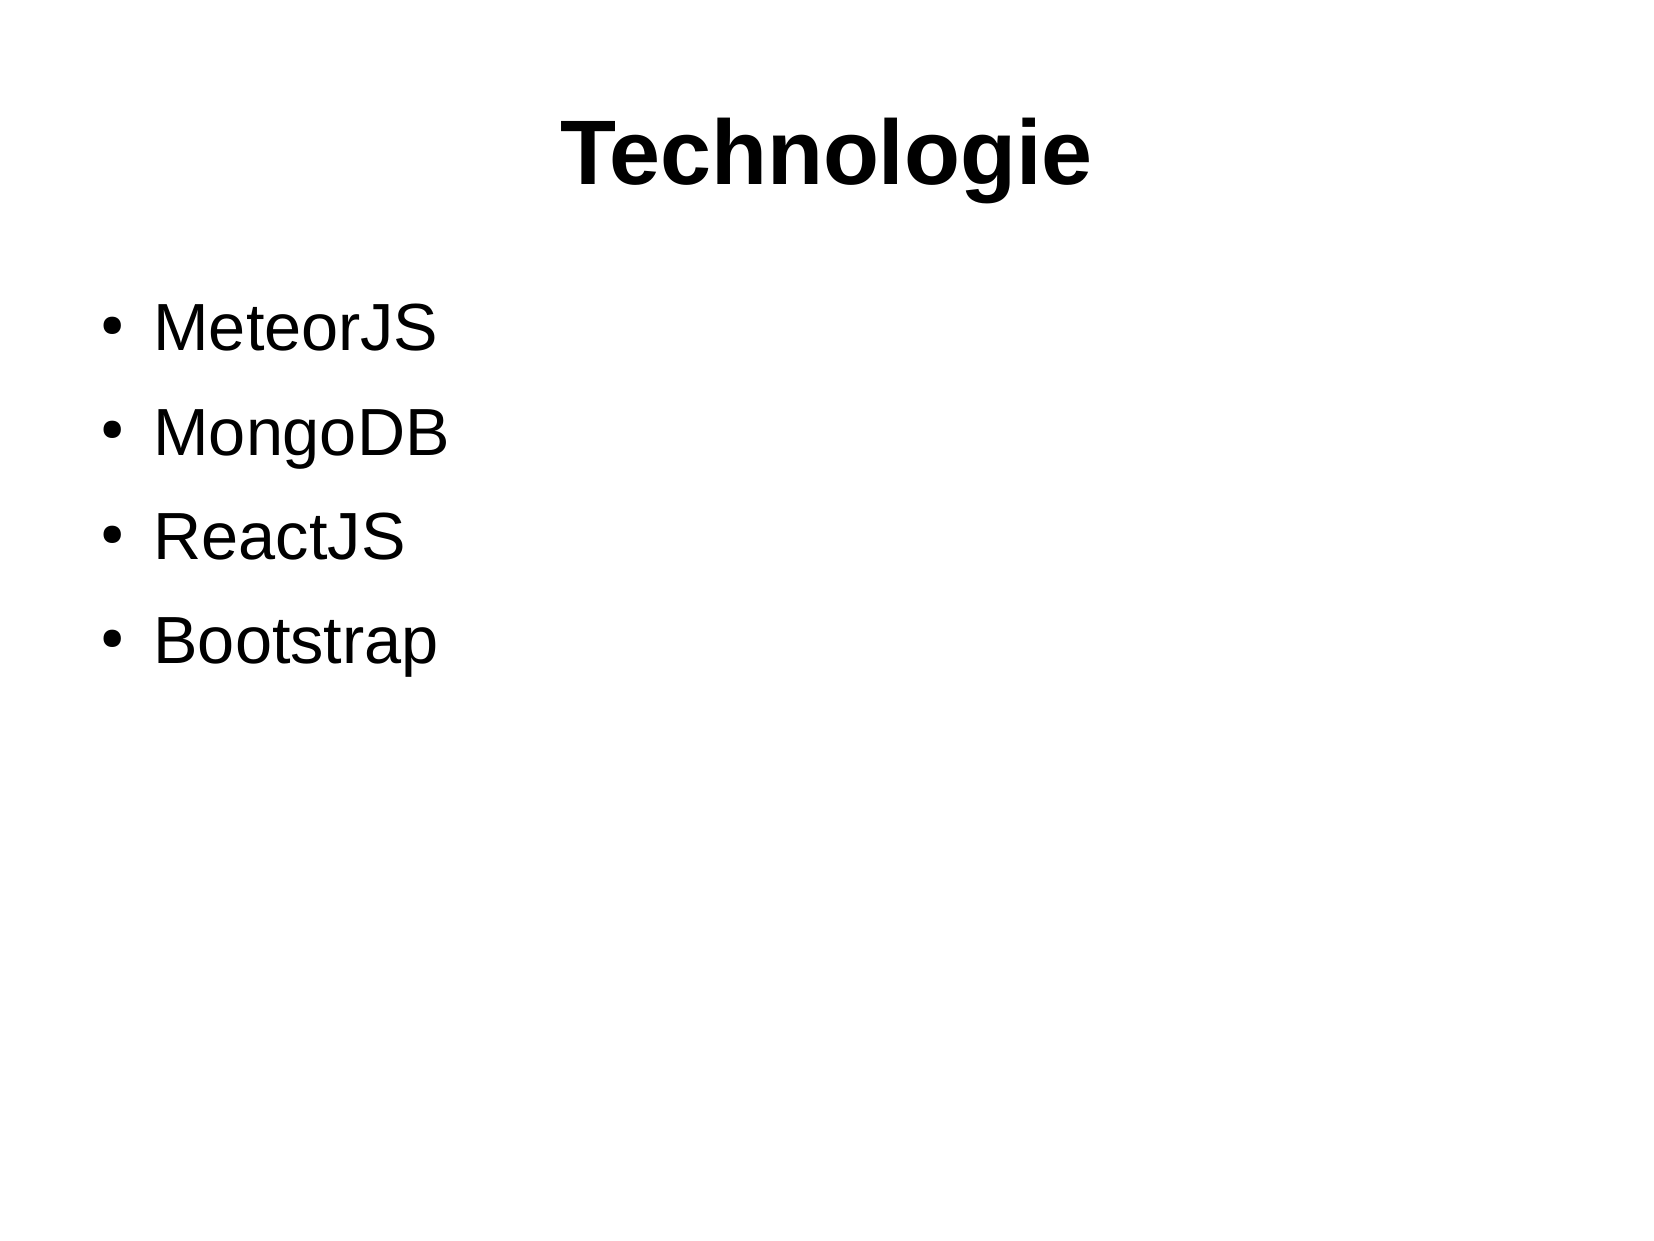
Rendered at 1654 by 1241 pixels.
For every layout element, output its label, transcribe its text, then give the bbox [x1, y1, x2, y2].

list MeteorJS MongoDB ReactJS Bootstrap [82, 290, 1571, 1010]
title Technologie [82, 49, 1571, 257]
